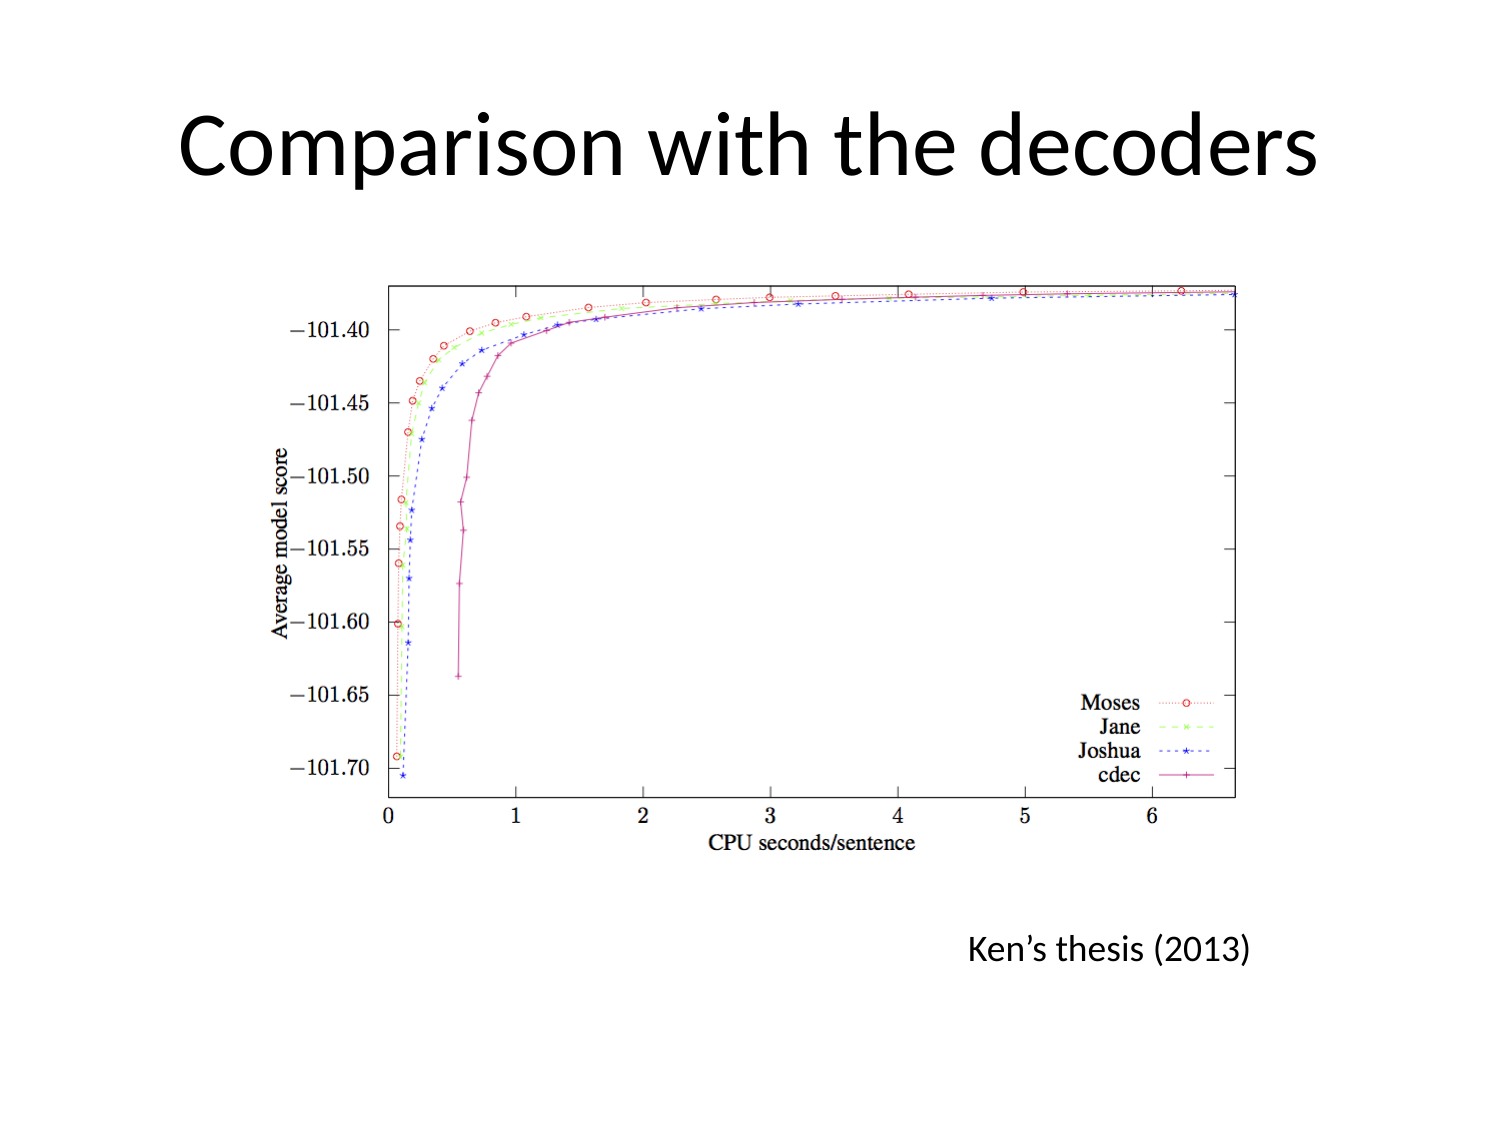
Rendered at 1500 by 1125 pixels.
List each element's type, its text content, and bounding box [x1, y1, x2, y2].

text_box Ken’s thesis (2013) [953, 916, 1267, 977]
title Comparison with the decoders [75, 45, 1425, 233]
picture [243, 264, 1256, 857]
